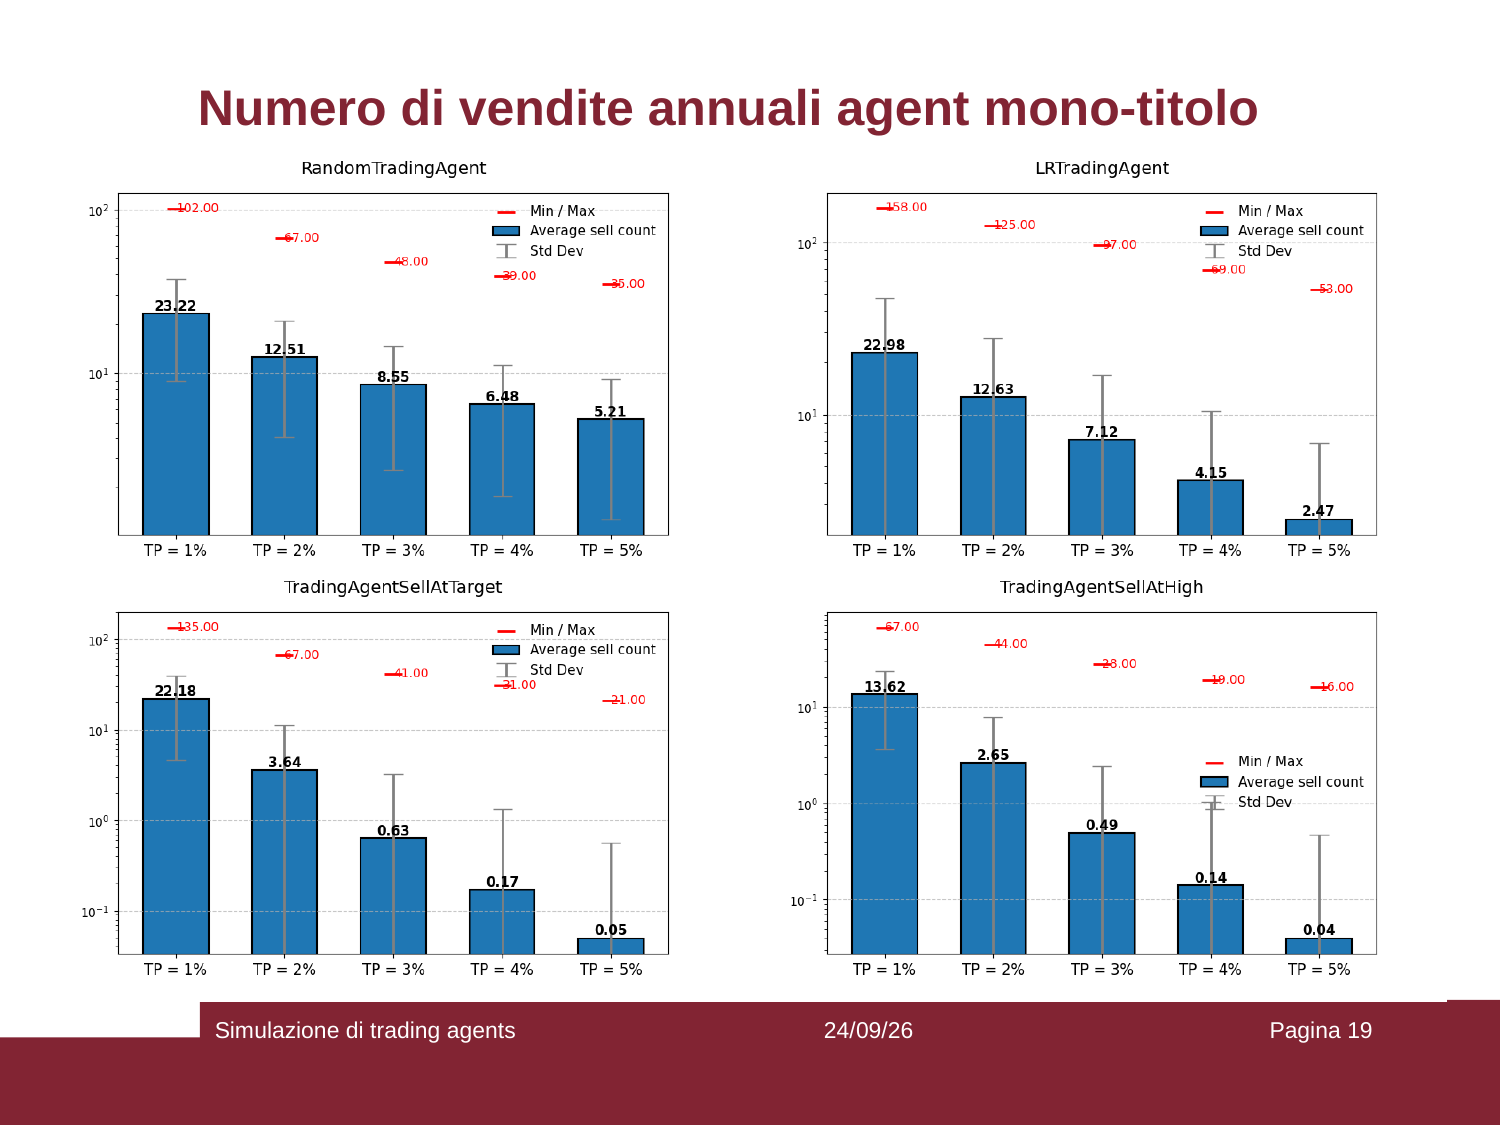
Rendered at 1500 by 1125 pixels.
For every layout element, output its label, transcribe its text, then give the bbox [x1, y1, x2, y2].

title Numero di vendite annuali agent mono-titolo [183, 67, 1400, 139]
picture [29, 139, 1447, 1002]
